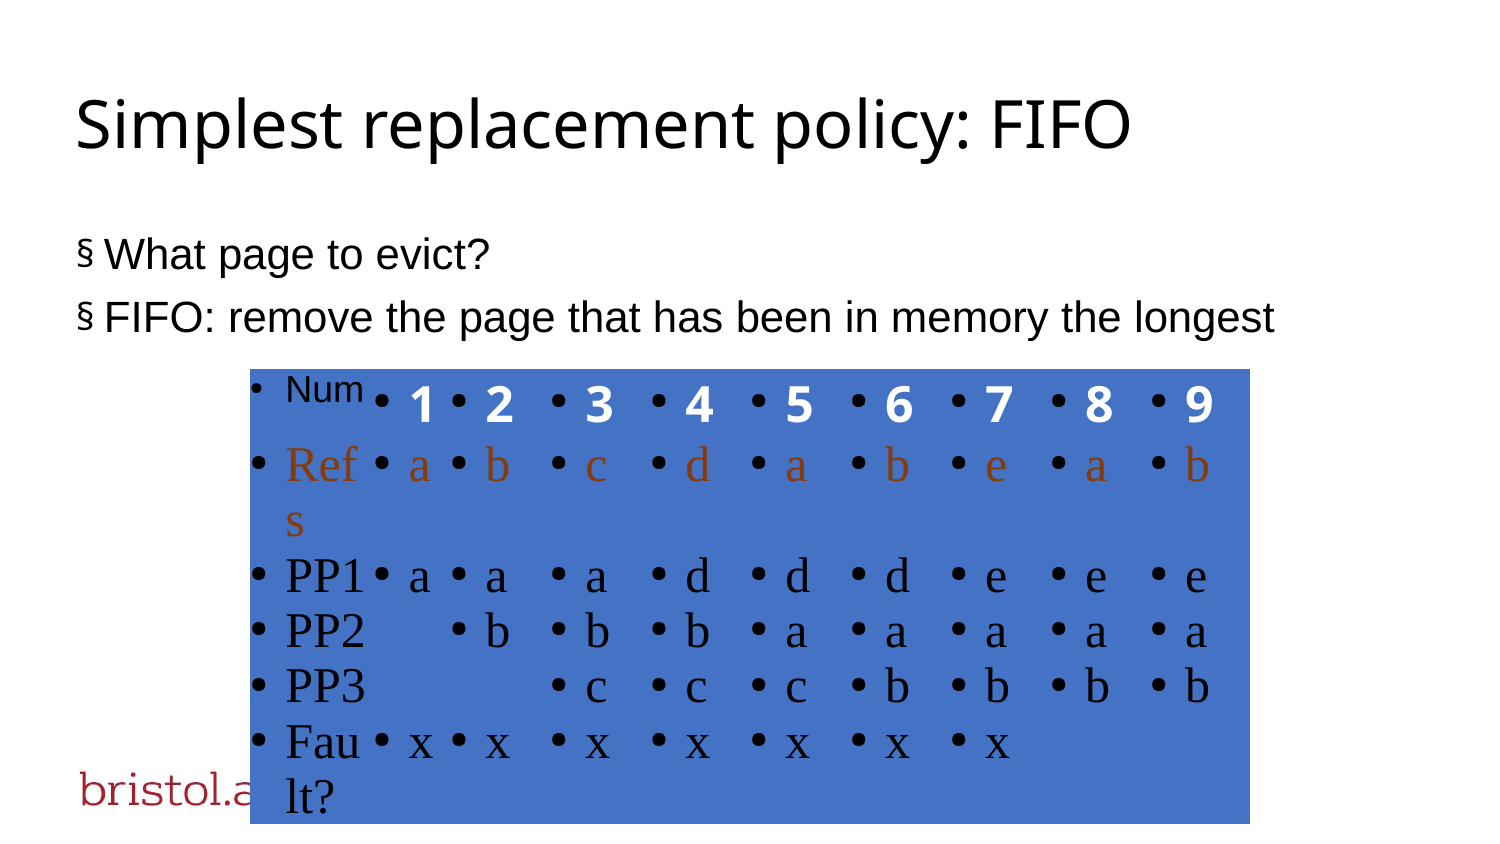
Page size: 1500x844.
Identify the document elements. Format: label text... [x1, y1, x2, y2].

table_cell [373, 603, 450, 658]
table_cell e [950, 548, 1050, 603]
table_cell b [650, 603, 750, 658]
table_cell c [550, 658, 650, 714]
table_cell Fault? [250, 714, 373, 824]
table_header 5 [750, 369, 850, 437]
table_cell b [950, 658, 1050, 714]
table_cell c [750, 658, 850, 714]
table_cell PP2 [250, 603, 373, 658]
table_cell a [373, 548, 450, 603]
table_cell d [650, 548, 750, 603]
table_cell e [1150, 548, 1250, 603]
table_header 3 [550, 369, 650, 437]
table_cell x [550, 714, 650, 824]
table_cell a [1050, 603, 1150, 658]
table_cell a [550, 548, 650, 603]
table_header 8 [1050, 369, 1150, 437]
table_cell Refs [250, 437, 373, 548]
table_cell b [1150, 658, 1250, 714]
table_cell [373, 658, 450, 714]
table_header 7 [950, 369, 1050, 437]
table_cell a [373, 437, 450, 548]
table_cell b [850, 658, 950, 714]
table_header 2 [450, 369, 550, 437]
title Simplest replacement policy: FIFO [60, 44, 1440, 209]
table_cell b [450, 437, 550, 548]
table_header 1 [373, 369, 450, 437]
table_cell x [650, 714, 750, 824]
table_cell x [450, 714, 550, 824]
table_header 4 [650, 369, 750, 437]
list What page to evict? FIFO: remove the page that has been in memory the longest [60, 224, 1440, 699]
table_cell b [850, 437, 950, 548]
table_cell [1050, 714, 1150, 824]
table_cell e [950, 437, 1050, 548]
table_cell a [850, 603, 950, 658]
table_cell a [1150, 603, 1250, 658]
table_cell PP3 [250, 658, 373, 714]
table_cell c [650, 658, 750, 714]
table_cell [450, 658, 550, 714]
table_cell a [450, 548, 550, 603]
table_cell d [750, 548, 850, 603]
table_cell x [750, 714, 850, 824]
table_cell PP1 [250, 548, 373, 603]
table_cell d [650, 437, 750, 548]
table_header Num [250, 369, 373, 437]
table_cell [1150, 714, 1250, 824]
table_header 6 [850, 369, 950, 437]
table_cell b [1150, 437, 1250, 548]
table_cell a [950, 603, 1050, 658]
table_cell d [850, 548, 950, 603]
table_cell b [550, 603, 650, 658]
table_cell x [373, 714, 450, 824]
table_header 9 [1150, 369, 1250, 437]
table_cell x [950, 714, 1050, 824]
table_cell e [1050, 548, 1150, 603]
table_cell b [450, 603, 550, 658]
table_cell x [850, 714, 950, 824]
table_cell a [750, 603, 850, 658]
table_cell b [1050, 658, 1150, 714]
table_cell a [1050, 437, 1150, 548]
table_cell c [550, 437, 650, 548]
table_cell a [750, 437, 850, 548]
